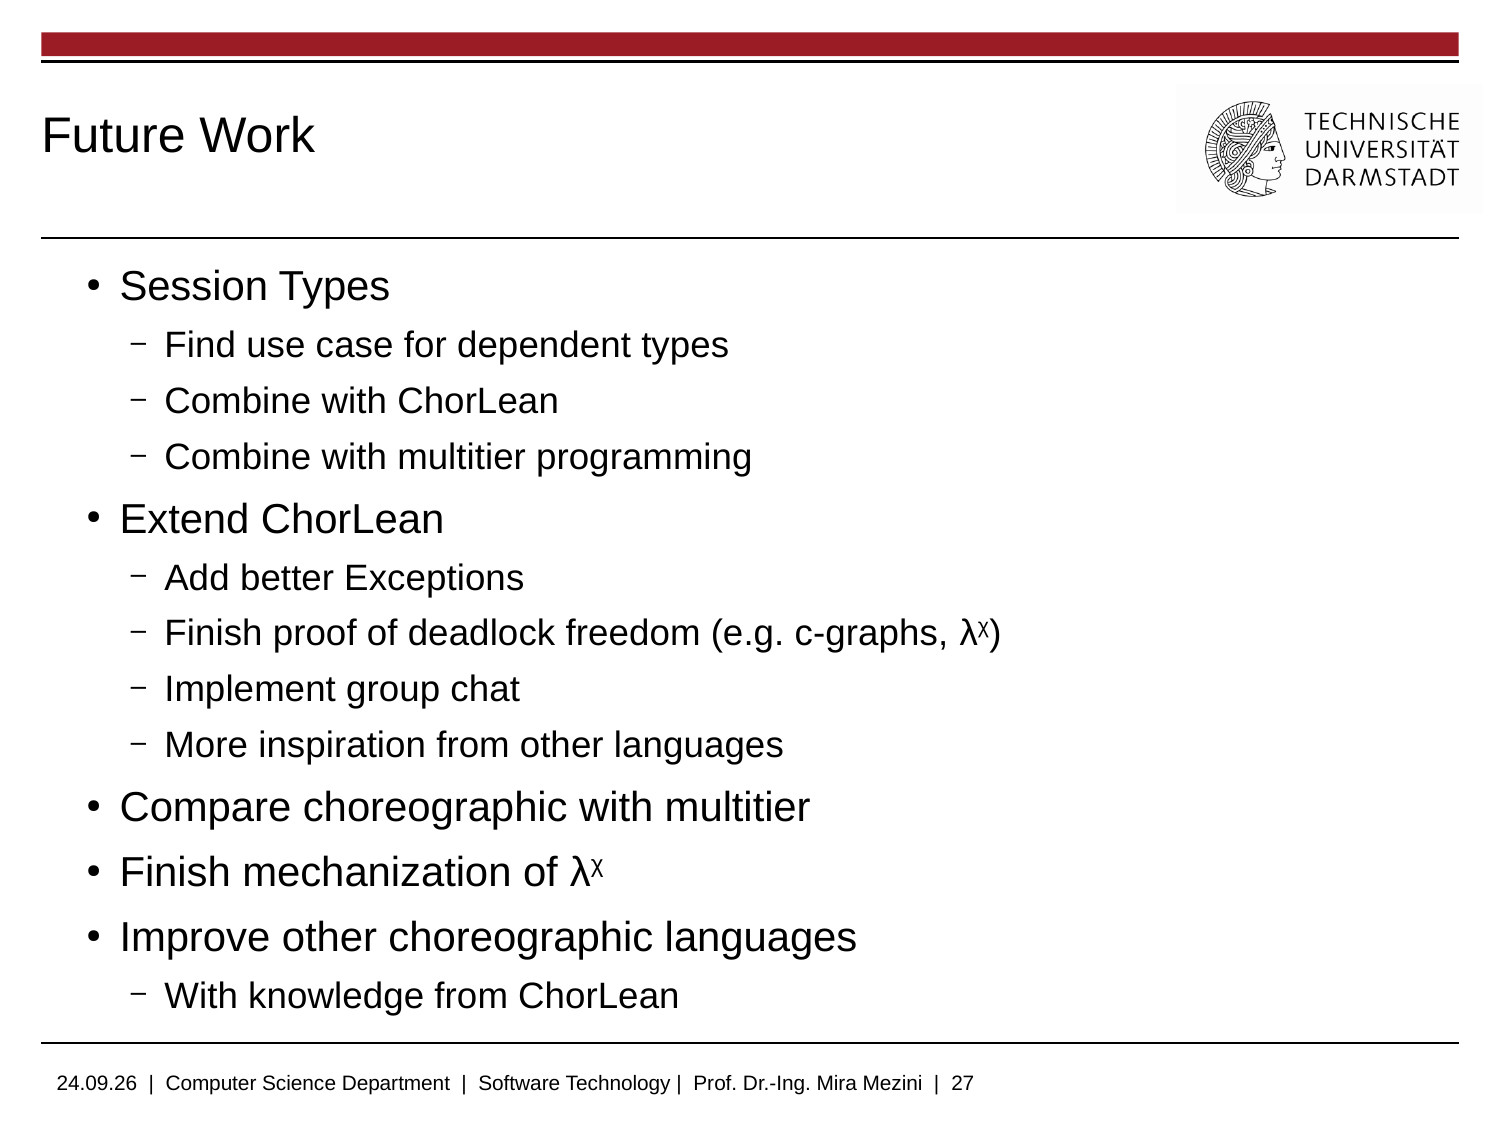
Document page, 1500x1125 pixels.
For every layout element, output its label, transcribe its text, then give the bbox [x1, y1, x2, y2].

list Session Types Find use case for dependent types Combine with ChorLean Combine with multitier programming Extend ChorLean Add better Exceptions Finish proof of deadlock freedom (e.g. c-graphs, λχ) Implement group chat More inspiration from other languages Compare choreographic with multitier Finish mechanization of λχ Improve other choreographic languages With knowledge from ChorLean [75, 263, 1425, 1028]
title Future Work [41, 60, 1131, 211]
